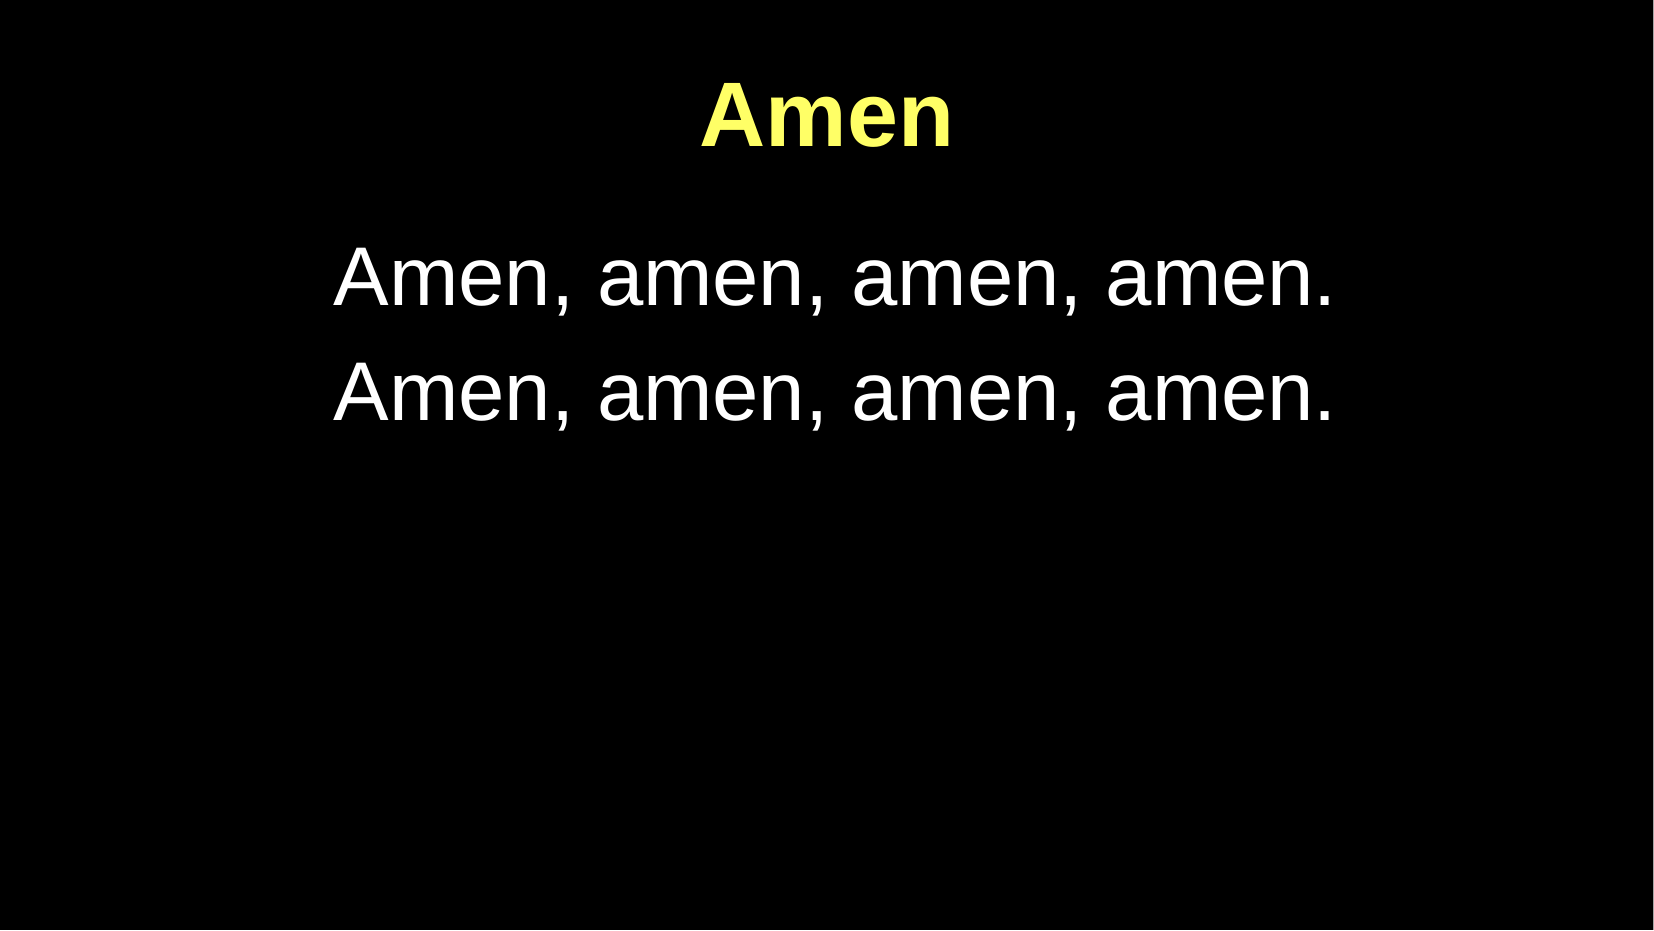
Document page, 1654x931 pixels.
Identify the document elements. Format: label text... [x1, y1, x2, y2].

list Amen, amen, amen, amen. Amen, amen, amen, amen. [0, 230, 1654, 931]
title Amen [82, 37, 1571, 193]
